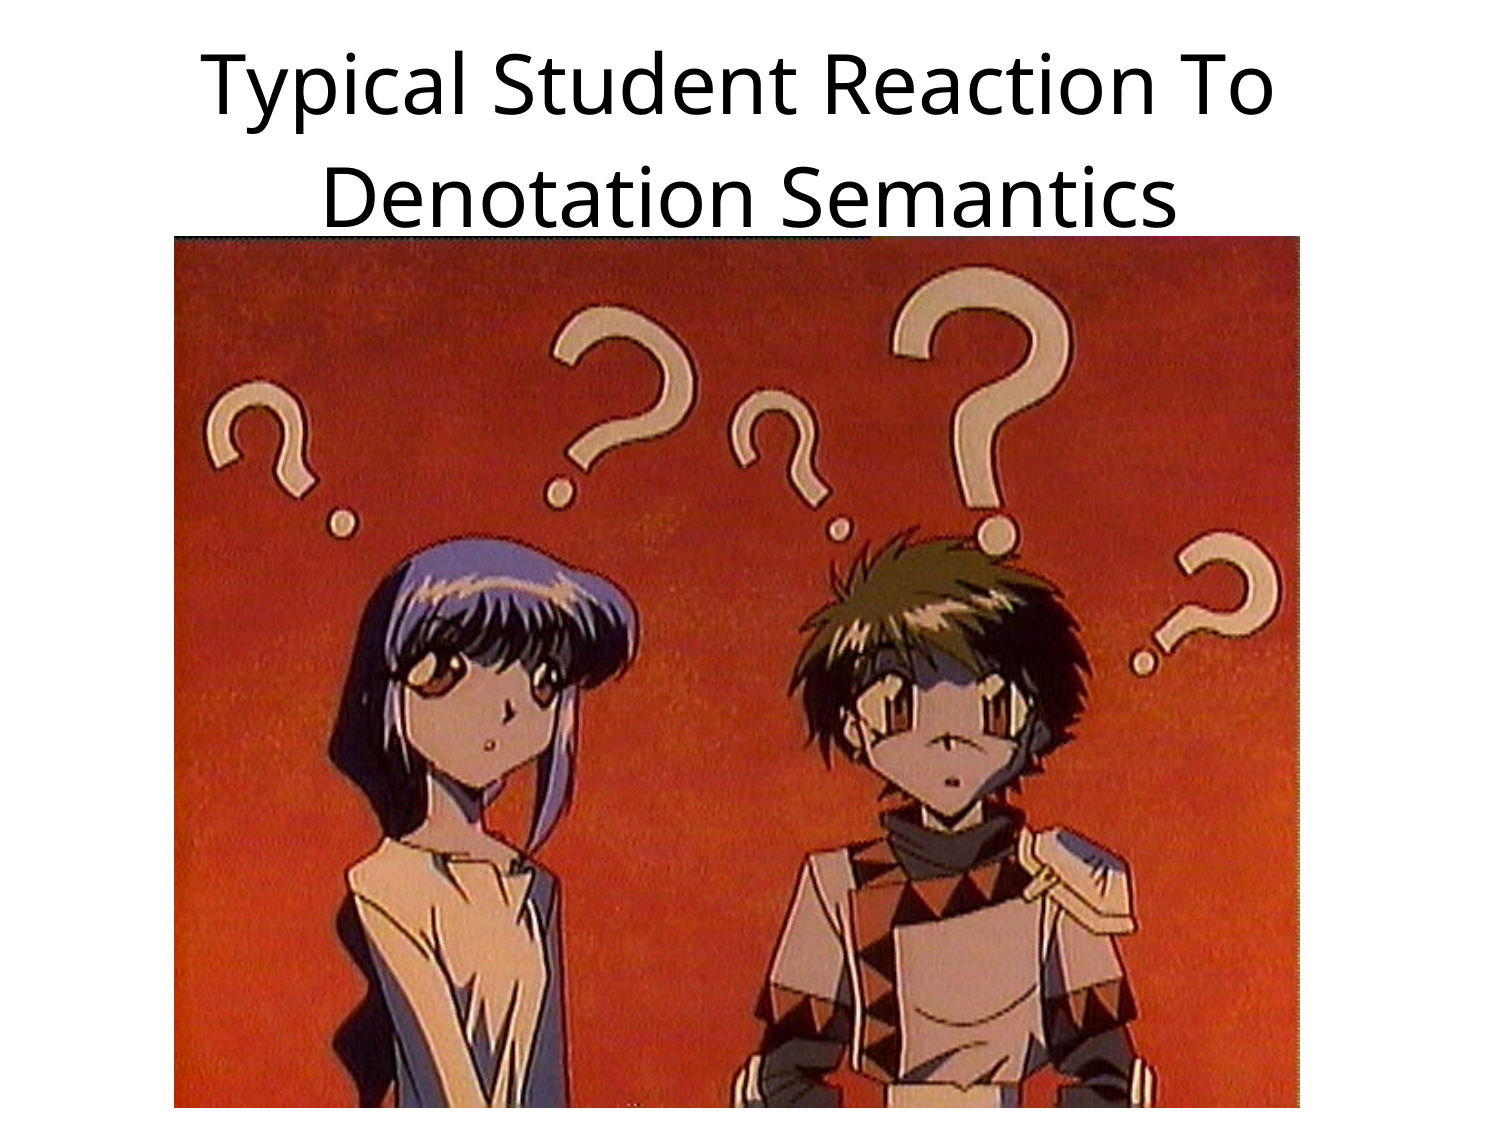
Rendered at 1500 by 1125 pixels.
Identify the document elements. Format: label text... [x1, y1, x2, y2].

title Typical Student Reaction To Denotation Semantics [75, 34, 1426, 244]
picture [174, 236, 1300, 1108]
